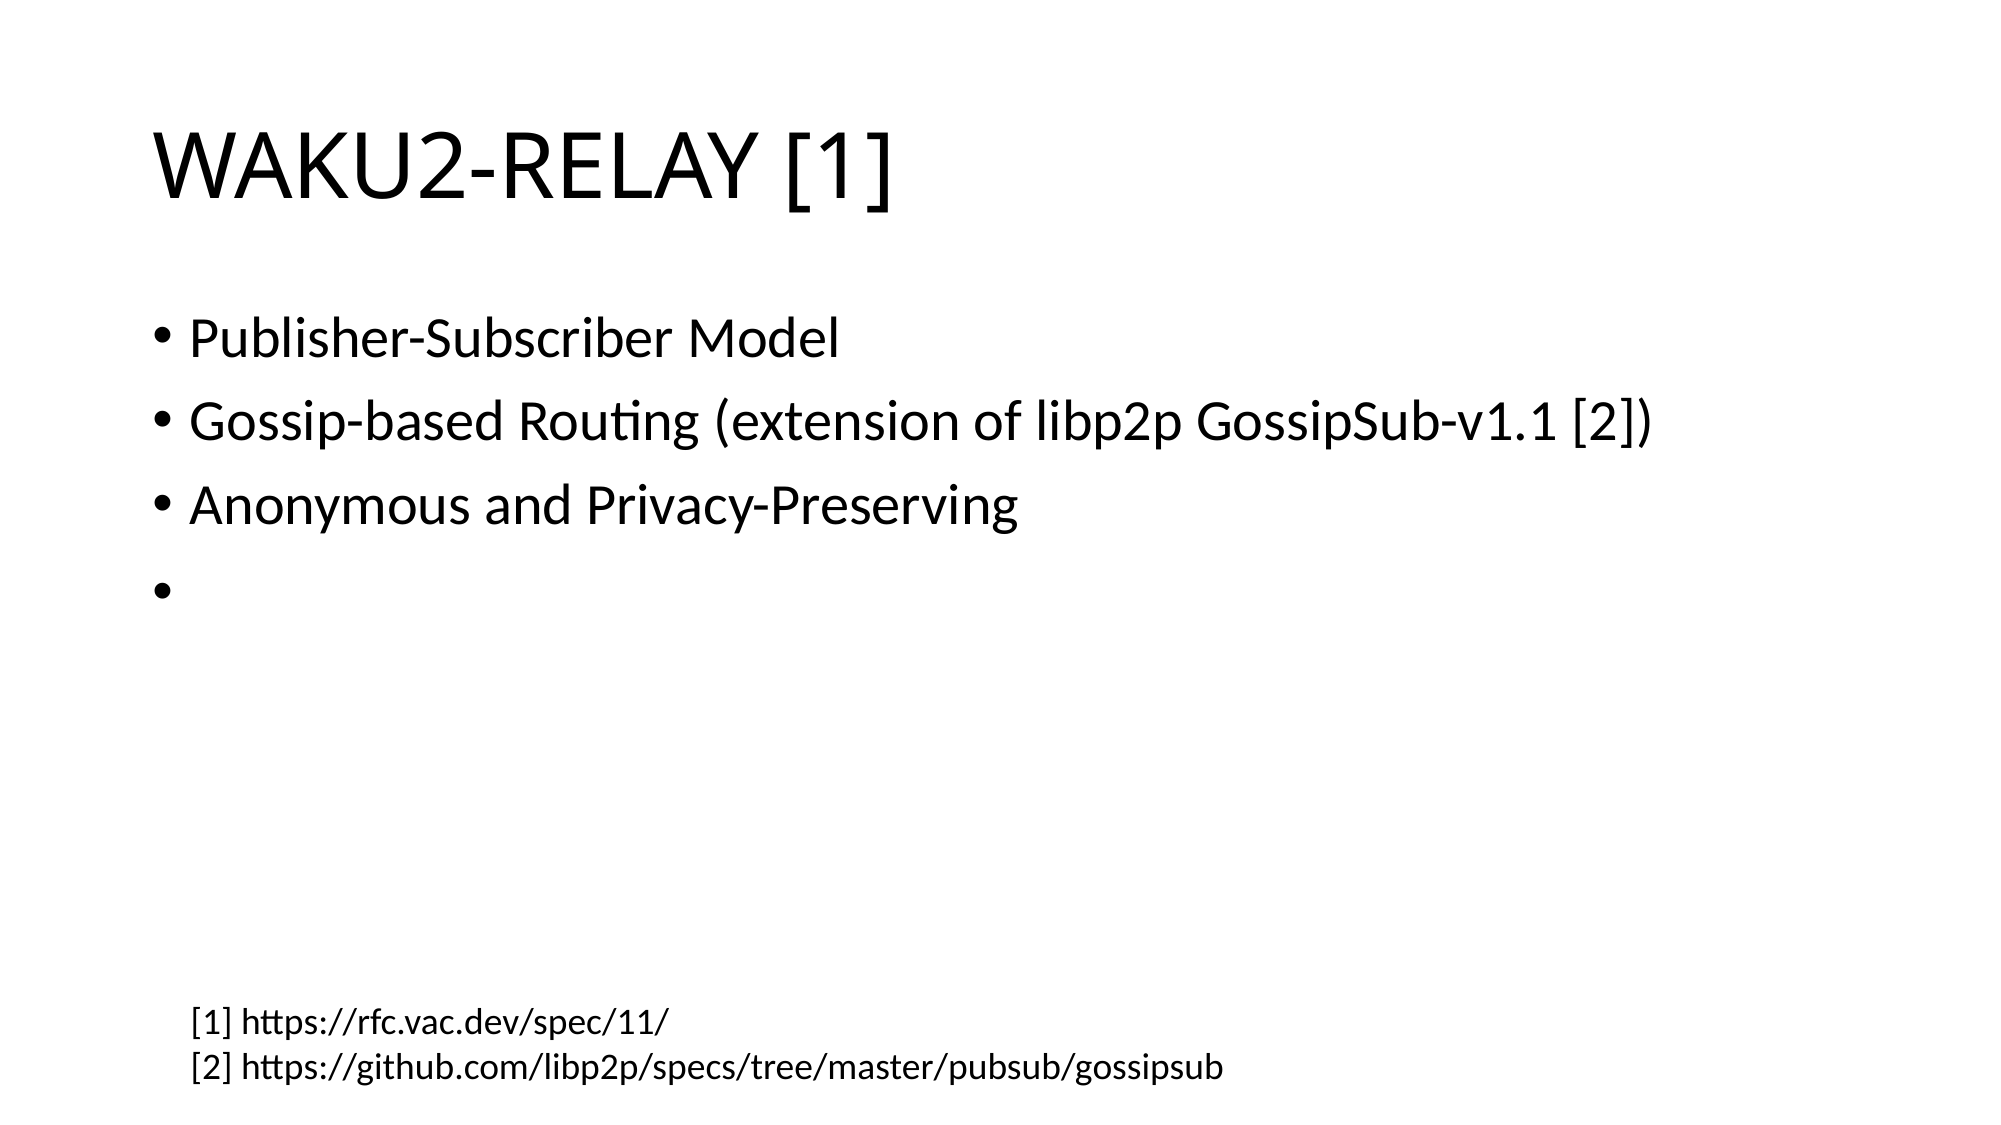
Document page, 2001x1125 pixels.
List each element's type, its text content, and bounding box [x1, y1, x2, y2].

title WAKU2-RELAY [1] [137, 59, 1863, 278]
text_box [1] https://rfc.vac.dev/spec/11/ [2] https://github.com/libp2p/specs/tree/master/pubsub/gossipsub [176, 989, 1361, 1094]
list Publisher-Subscriber Model Gossip-based Routing (extension of libp2p GossipSub-v1.1 [2]) Anonymous and Privacy-Preserving [137, 299, 1906, 1014]
